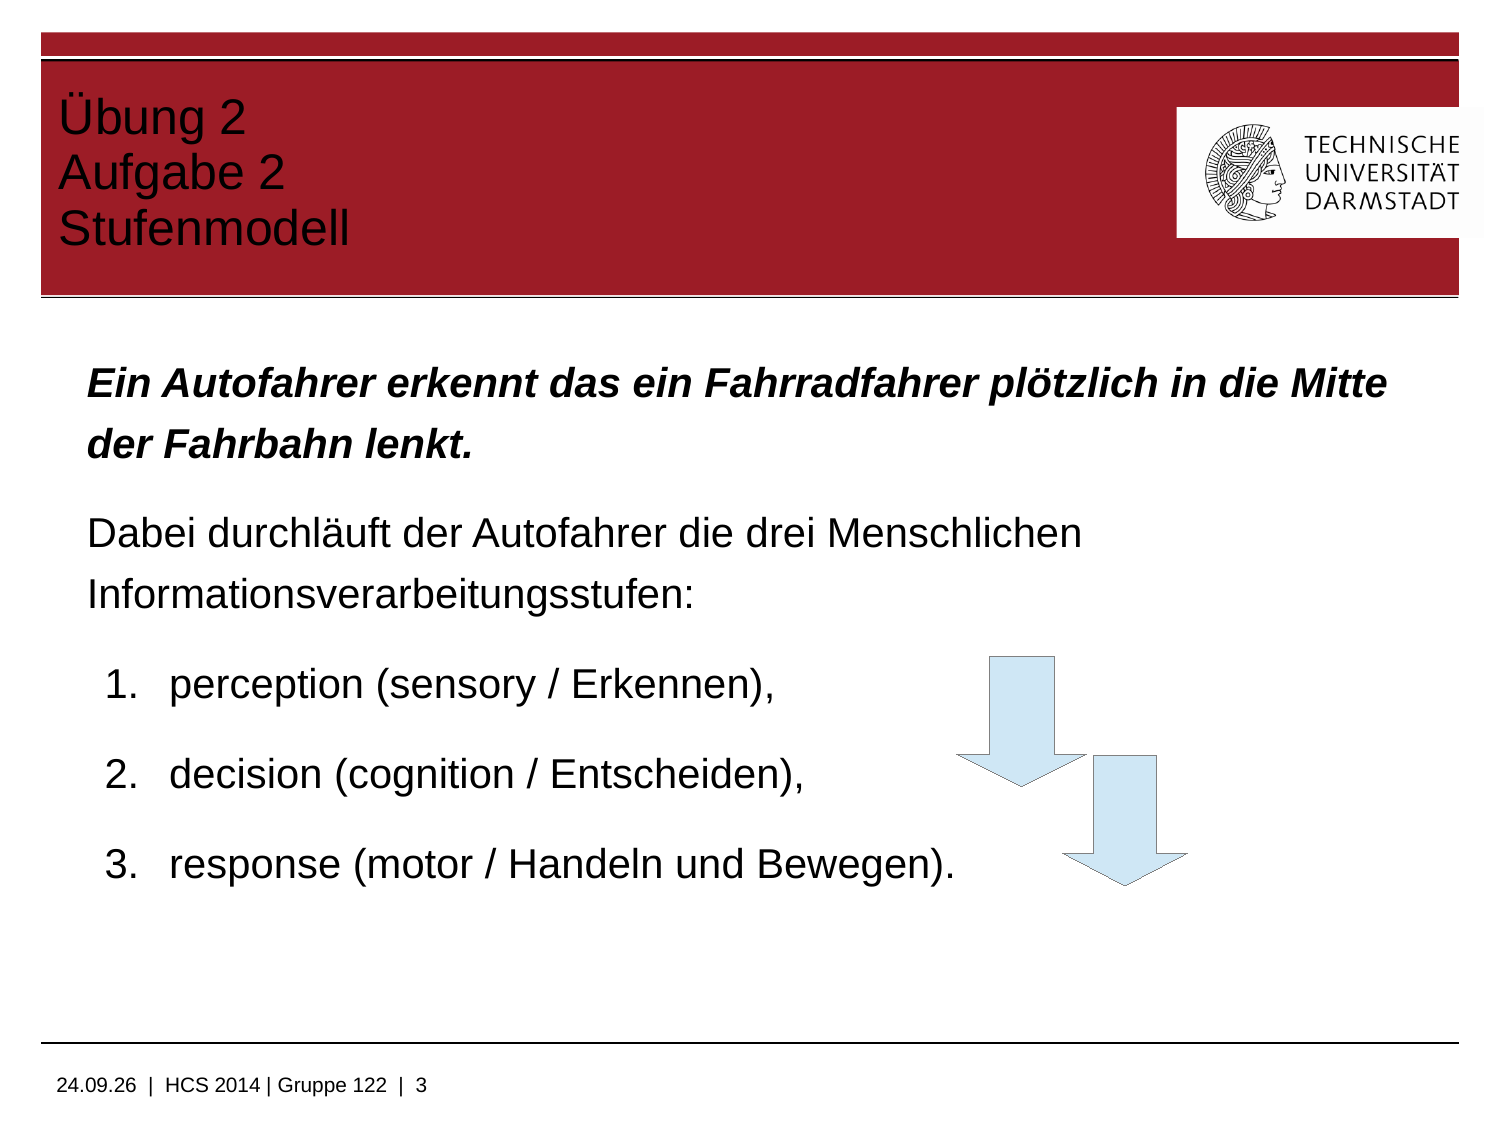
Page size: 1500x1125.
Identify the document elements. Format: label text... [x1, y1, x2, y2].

picture [1176, 107, 1484, 238]
list Ein Autofahrer erkennt das ein Fahrradfahrer plötzlich in die Mitte der Fahrbahn lenkt. Dabei durchläuft der Autofahrer die drei Menschlichen Informationsverarbeitungsstufen: perception (sensory / Erkennen), decision (cognition / Entscheiden), response (motor / Handeln und Bewegen). [86, 345, 1407, 999]
title Übung 2 Aufgabe 2 Stufenmodell [58, 88, 1149, 257]
text_box [1062, 755, 1188, 886]
